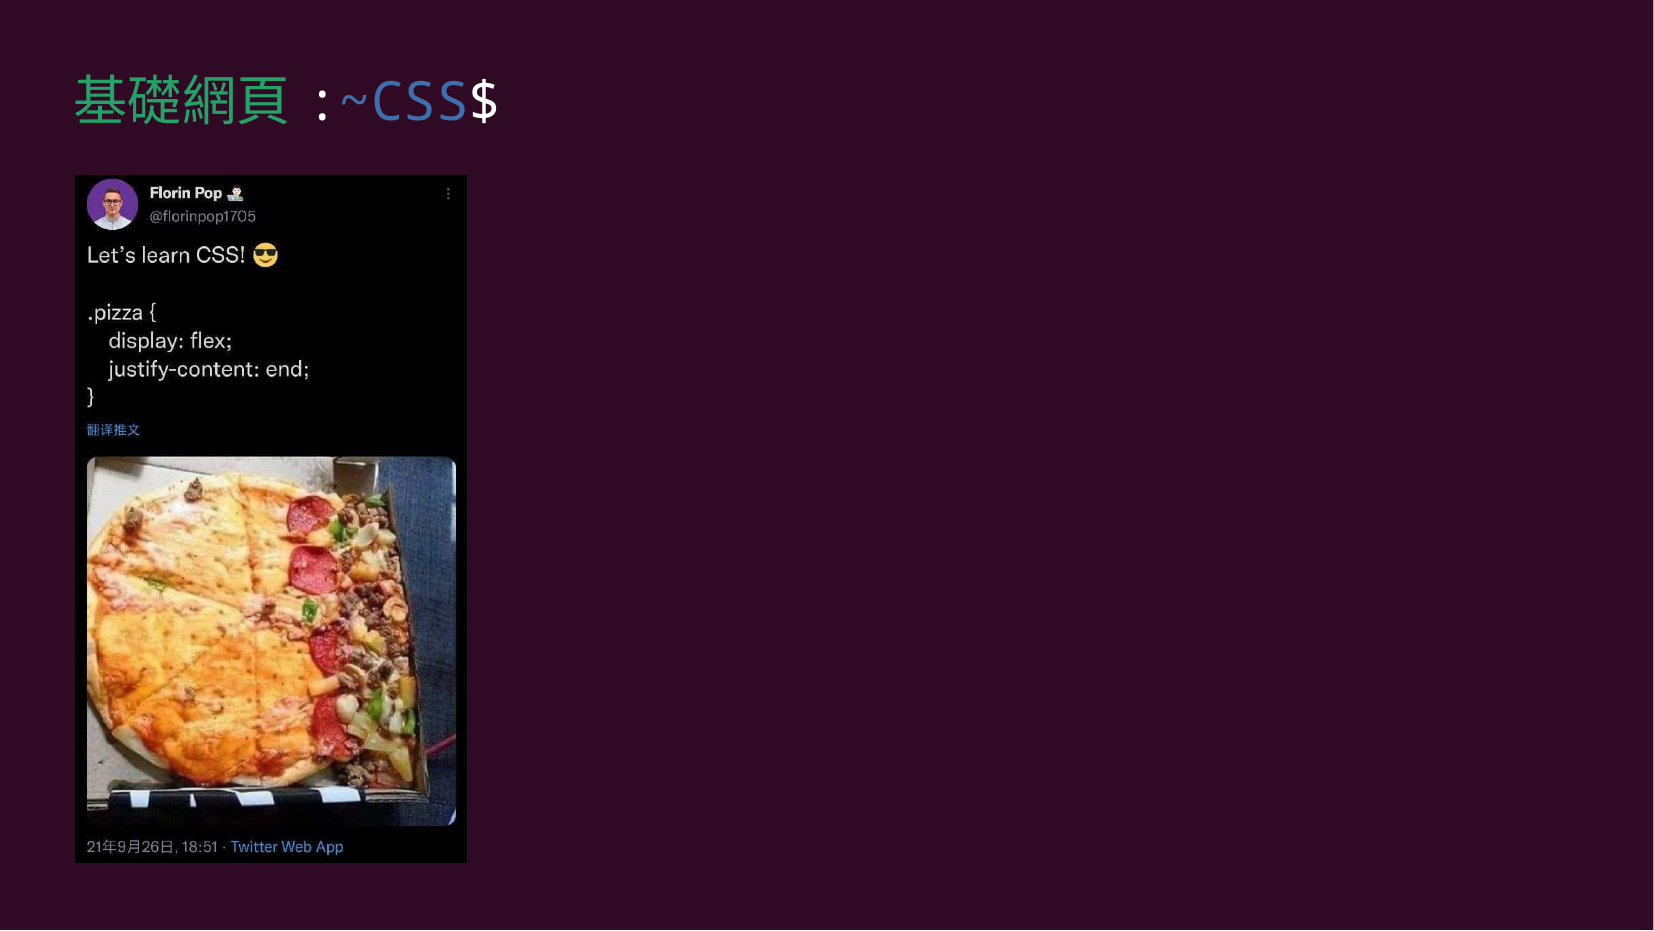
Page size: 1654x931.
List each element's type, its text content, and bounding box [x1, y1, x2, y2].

picture [75, 175, 467, 863]
text_box 基礎網頁:~CSS$ [59, 55, 1201, 139]
